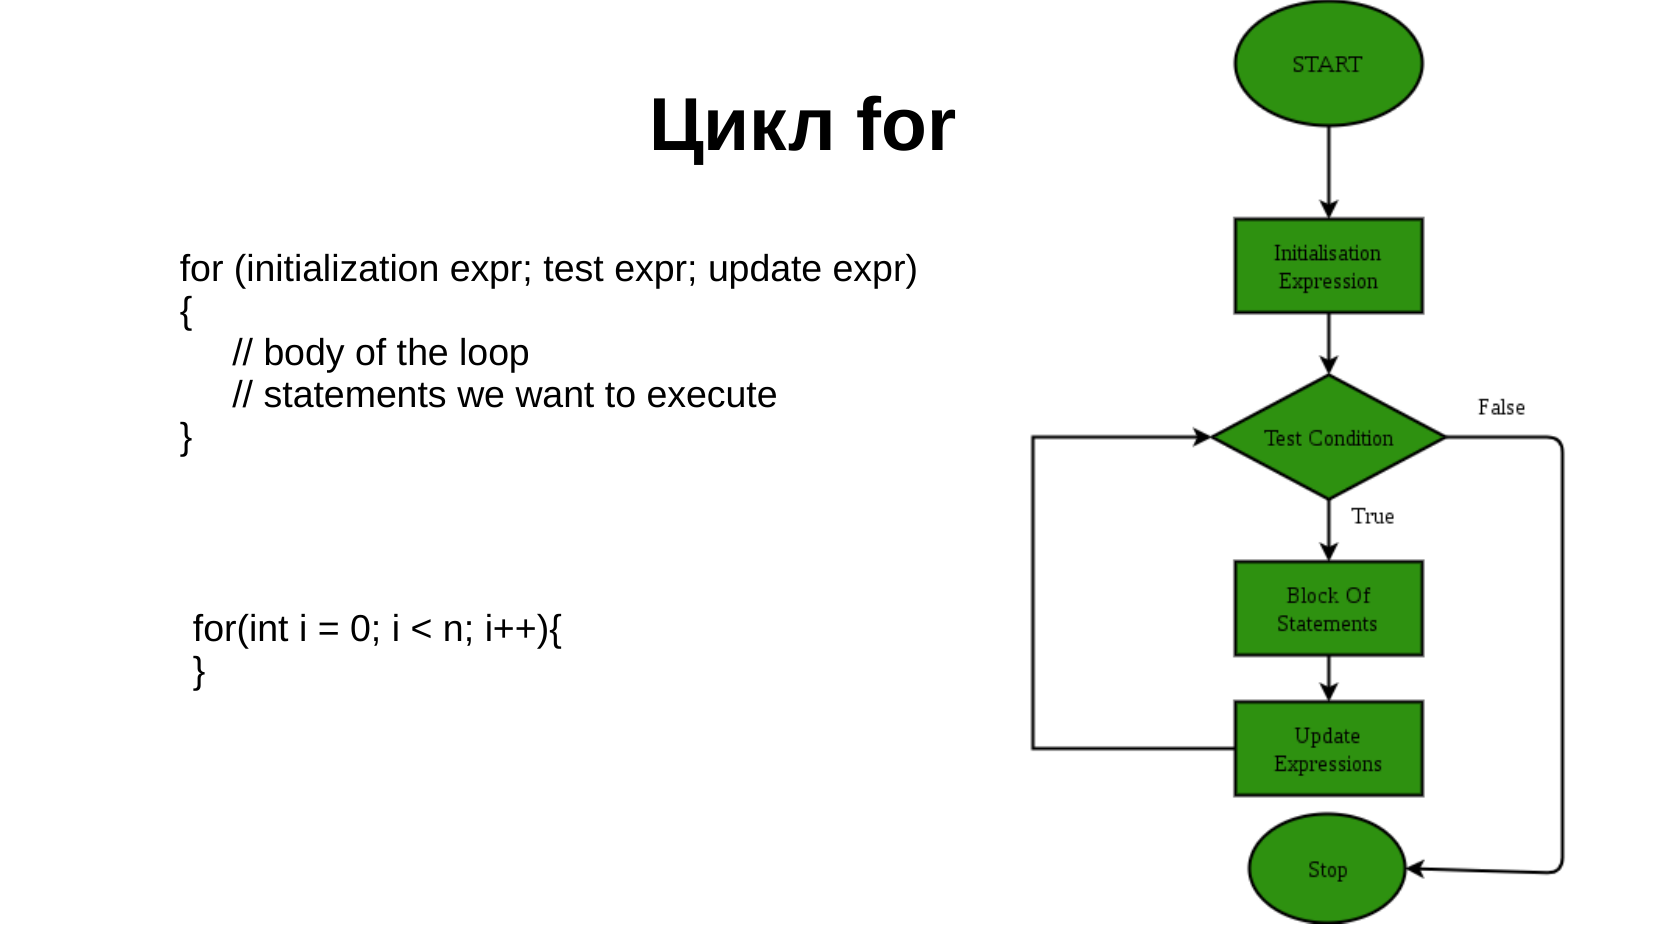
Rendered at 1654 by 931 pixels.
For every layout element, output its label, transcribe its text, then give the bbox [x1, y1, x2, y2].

picture [1020, 0, 1576, 924]
text_box for (initialization expr; test expr; update expr) { // body of the loop // statements we want to execute } [165, 240, 934, 465]
text_box for(int i = 0; i < n; i++){ } [178, 600, 781, 699]
text_box Цикл for [634, 75, 972, 174]
